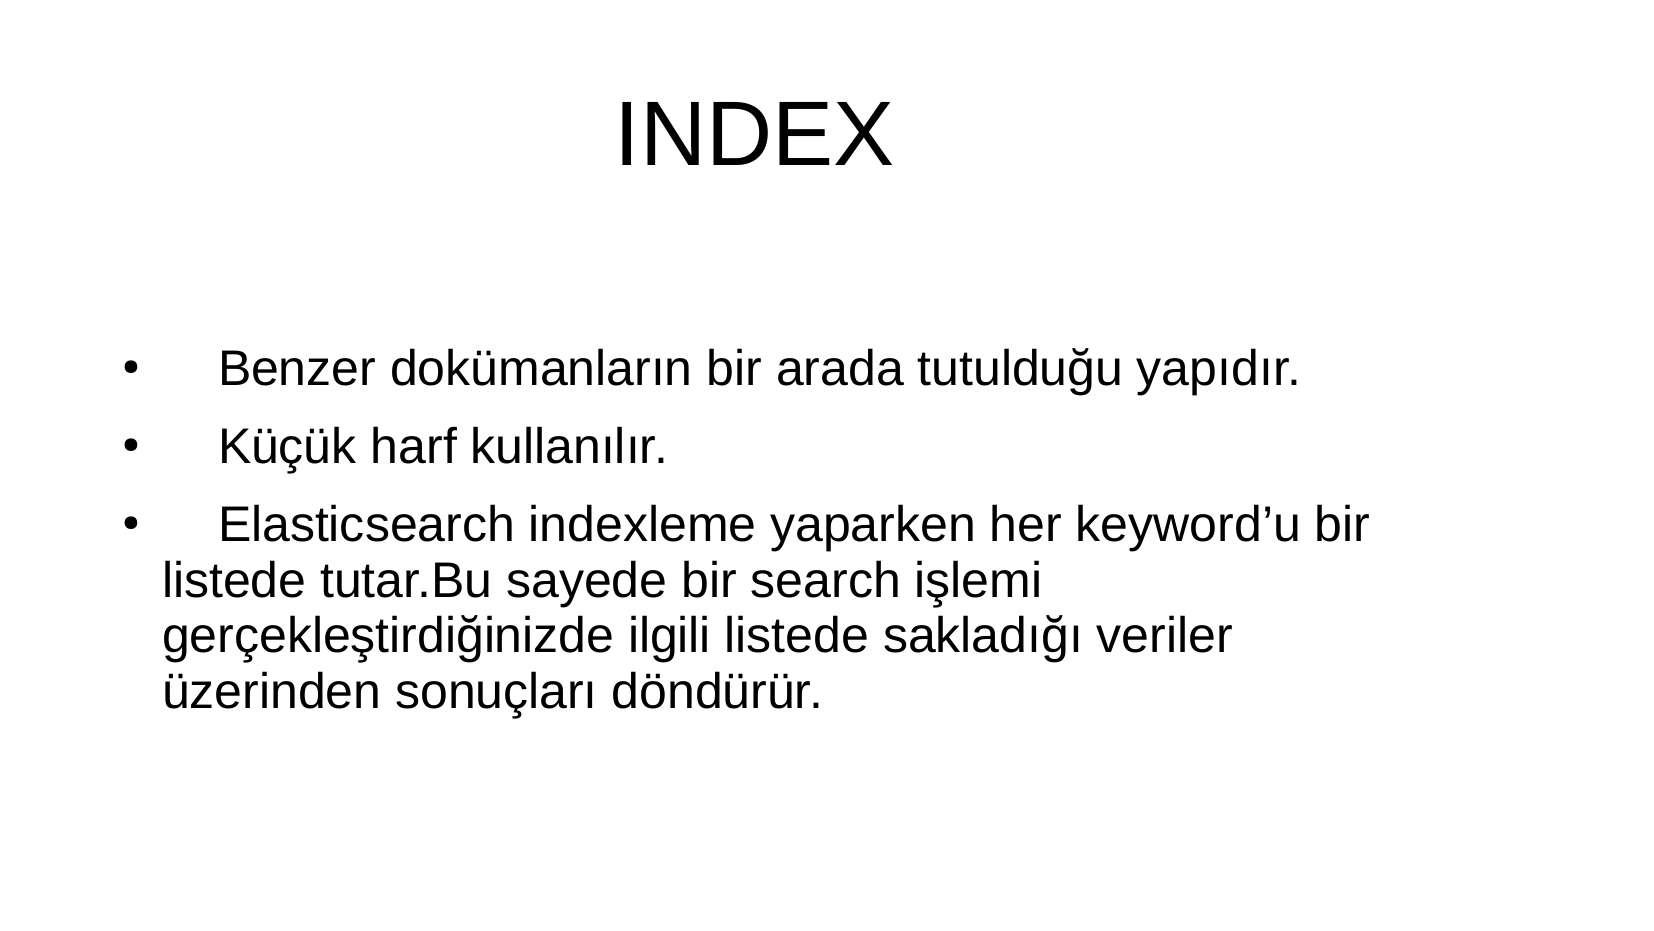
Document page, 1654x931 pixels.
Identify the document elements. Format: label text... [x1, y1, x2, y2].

text_box INDEX [600, 75, 1276, 338]
list Benzer dokümanların bir arada tutulduğu yapıdır. Küçük harf kullanılır. Elasticsearch indexleme yaparken her keyword’u bir listede tutar.Bu sayede bir search işlemi gerçekleştirdiğinizde ilgili listede sakladığı veriler üzerinden sonuçları döndürür. [108, 262, 1426, 727]
